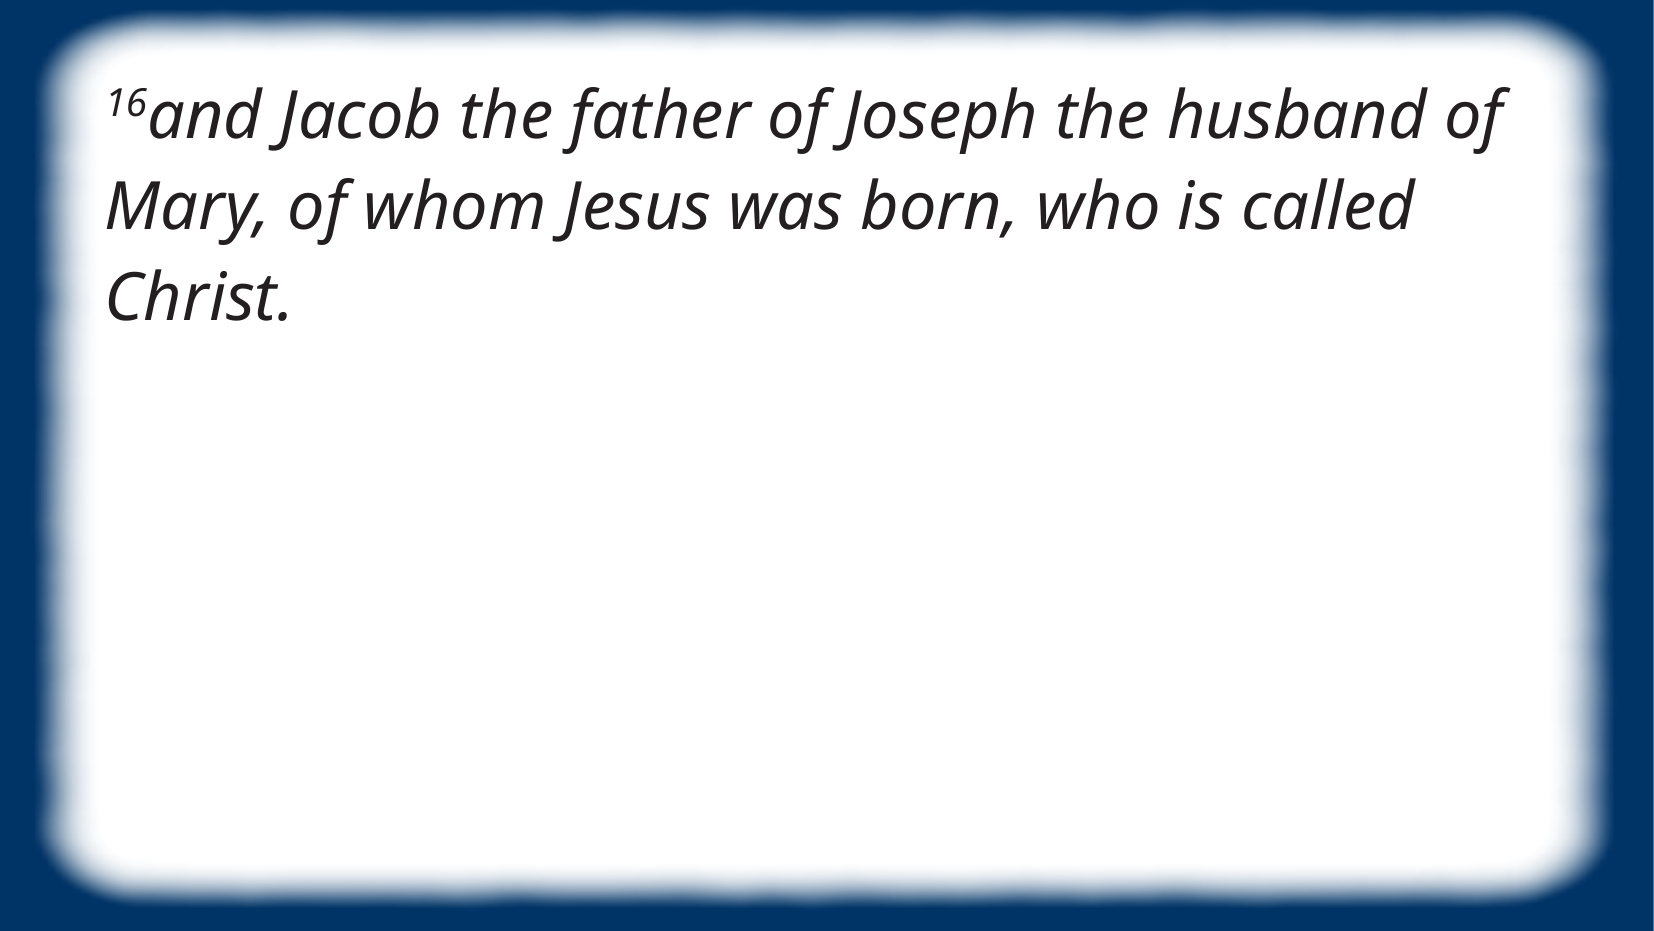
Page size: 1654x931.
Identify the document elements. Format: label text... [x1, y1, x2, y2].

text_box 16and Jacob the father of Joseph the husband of Mary, of whom Jesus was born, who is called Christ. [90, 60, 1576, 419]
picture [0, 0, 1654, 931]
